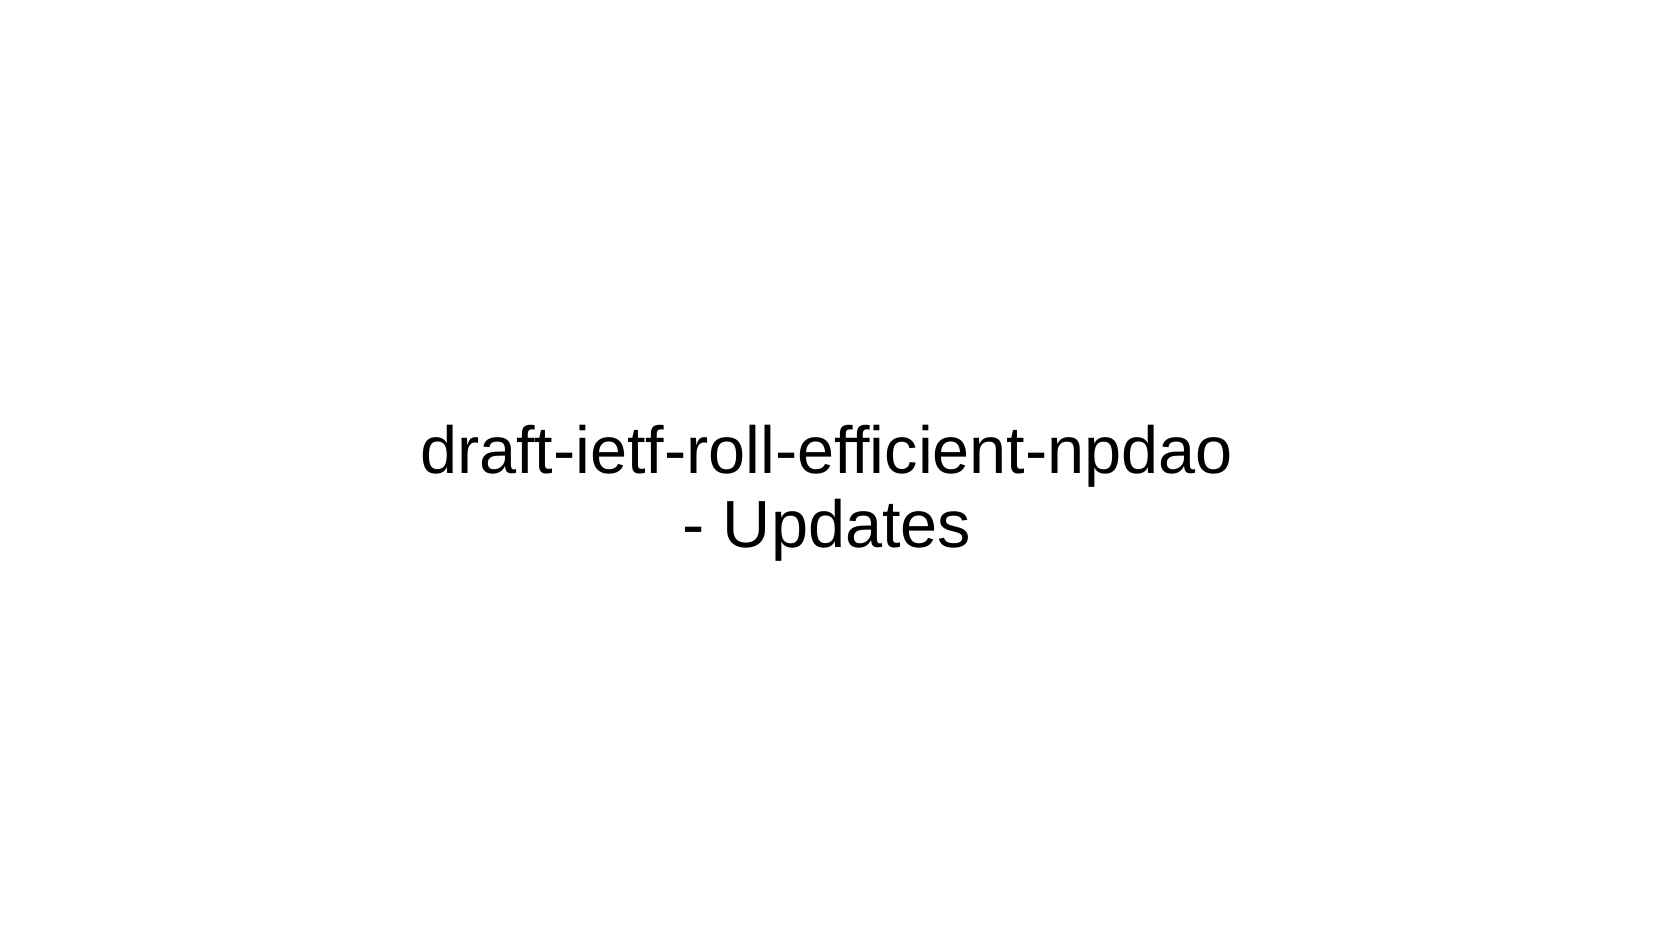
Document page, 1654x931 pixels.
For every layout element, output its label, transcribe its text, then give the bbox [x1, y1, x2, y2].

subtitle draft-ietf-roll-efficient-npdao - Updates [82, 217, 1571, 758]
